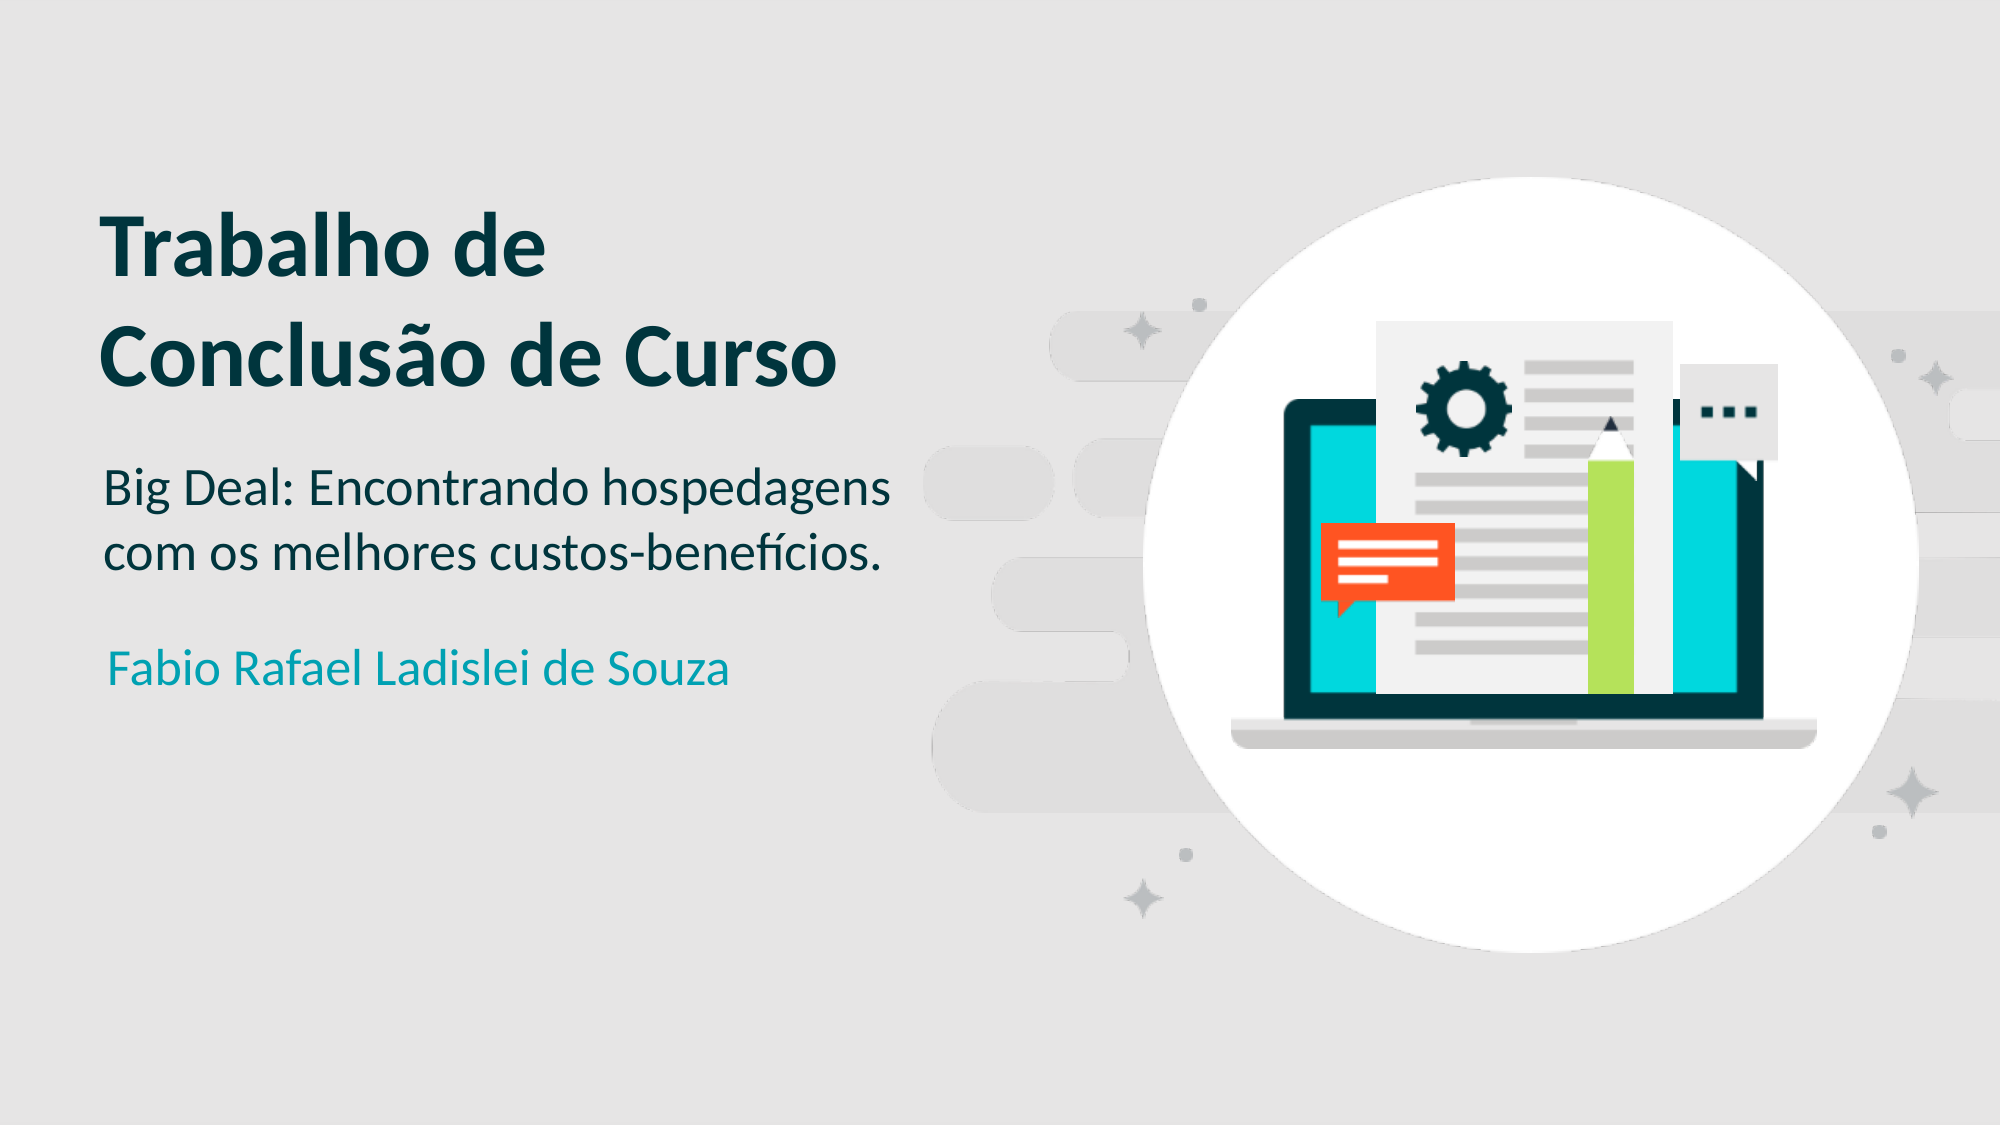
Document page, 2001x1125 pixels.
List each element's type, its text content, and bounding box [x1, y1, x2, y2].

picture [0, 0, 2000, 1125]
text_box Fabio Rafael Ladislei de Souza [92, 620, 1182, 709]
title Trabalho de Conclusão de Curso [85, 177, 945, 414]
title Big Deal: Encontrando hospedagens com os melhores custos-benefícios. [88, 427, 1097, 606]
